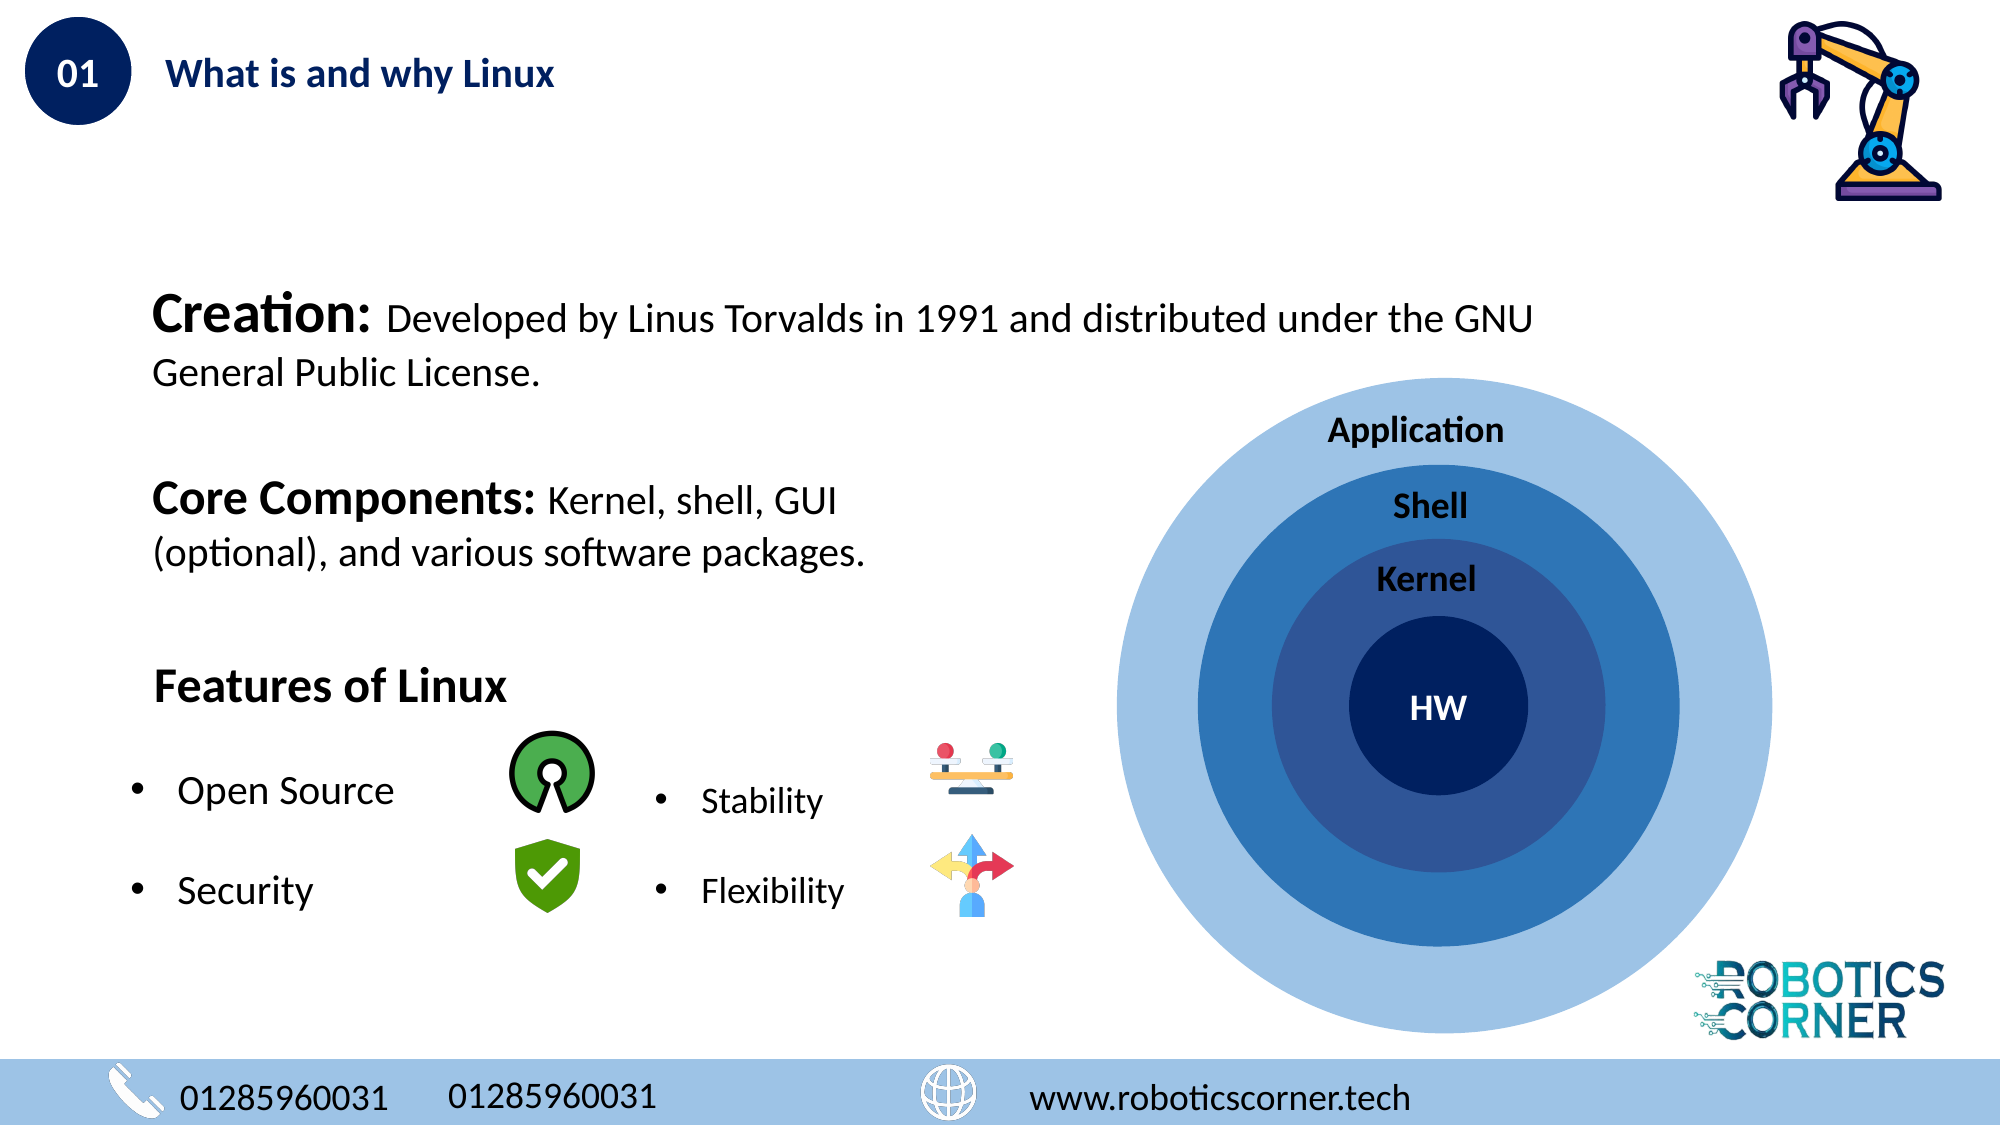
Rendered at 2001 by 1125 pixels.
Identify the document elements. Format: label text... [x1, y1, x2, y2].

text_box Shell [1378, 474, 1483, 534]
text_box [0, 1059, 165, 1125]
picture [1680, 859, 1953, 1125]
text_box Features of Linux [139, 645, 780, 720]
text_box [981, 1059, 1680, 1125]
picture [515, 839, 580, 913]
text_box 01285960031 [433, 1064, 750, 1124]
picture [937, 727, 1013, 810]
text_box 01285960031 [165, 1065, 480, 1125]
text_box What is and why Linux [150, 38, 621, 103]
text_box Stability Flexibility [640, 724, 937, 919]
text_box [170, 1059, 915, 1125]
text_box 01 [22, 14, 134, 128]
text_box Core Components: Kernel, shell, GUI (optional), and various software packages. [137, 457, 1000, 582]
text_box HW [1349, 616, 1529, 796]
text_box [1116, 402, 1773, 1034]
text_box Creation: Developed by Linus Torvalds in 1991 and distributed under the GNU General Public License. [137, 267, 1641, 402]
text_box www.roboticscorner.tech [1015, 1065, 1665, 1125]
text_box Application [1313, 402, 1520, 458]
text_box Open Source Security [116, 706, 504, 921]
picture [915, 1059, 981, 1125]
picture [509, 730, 595, 816]
picture [1771, 21, 1950, 201]
text_box Kernel [1362, 547, 1492, 607]
picture [937, 834, 1014, 917]
picture [103, 1057, 170, 1124]
text_box [1953, 1059, 2000, 1125]
